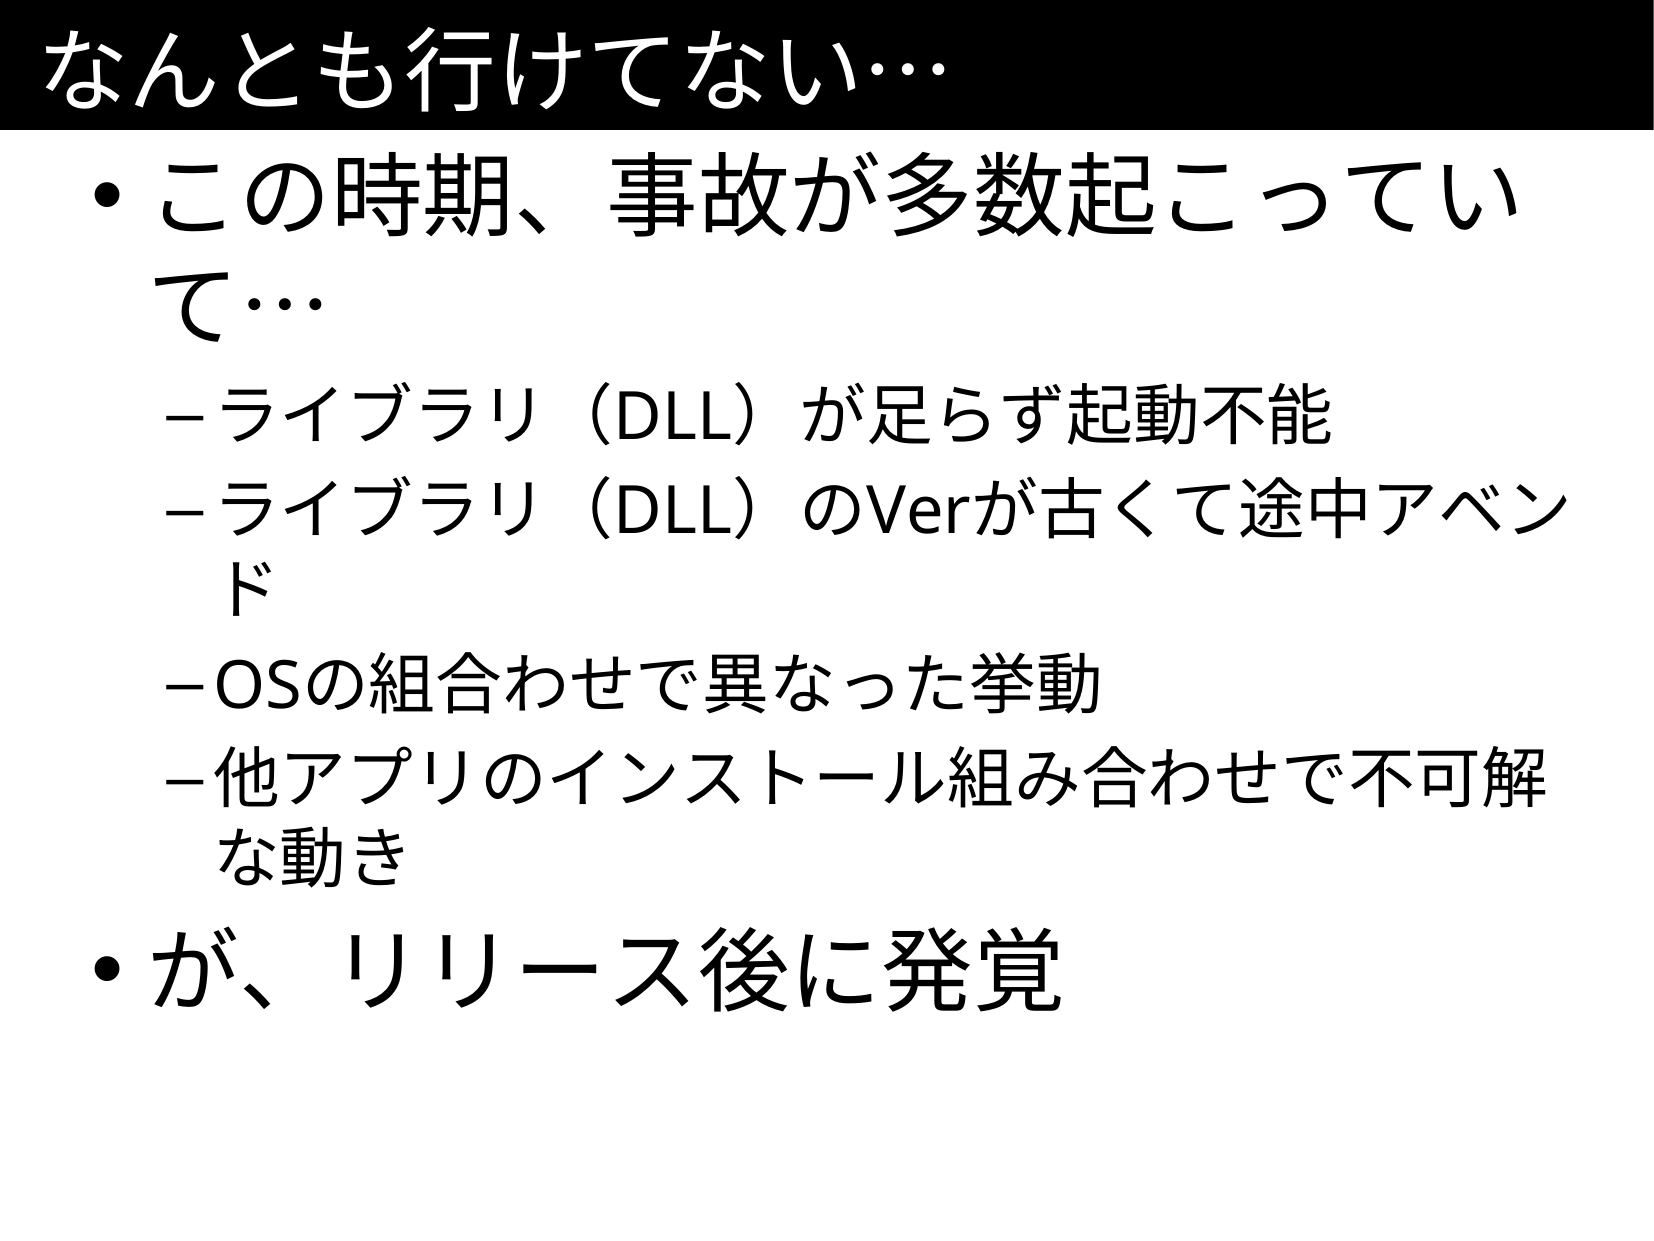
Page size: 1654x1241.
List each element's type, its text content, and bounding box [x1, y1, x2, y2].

list この時期、事故が多数起こっていて… ライブラリ（DLL）が足らず起動不能 ライブラリ（DLL）のVerが古くて途中アベンド OSの組合わせで異なった挙動 他アプリのインストール組み合わせで不可解な動き が、リリース後に発覚 [76, 141, 1589, 1104]
title なんとも行けてない… [22, 2, 1653, 133]
